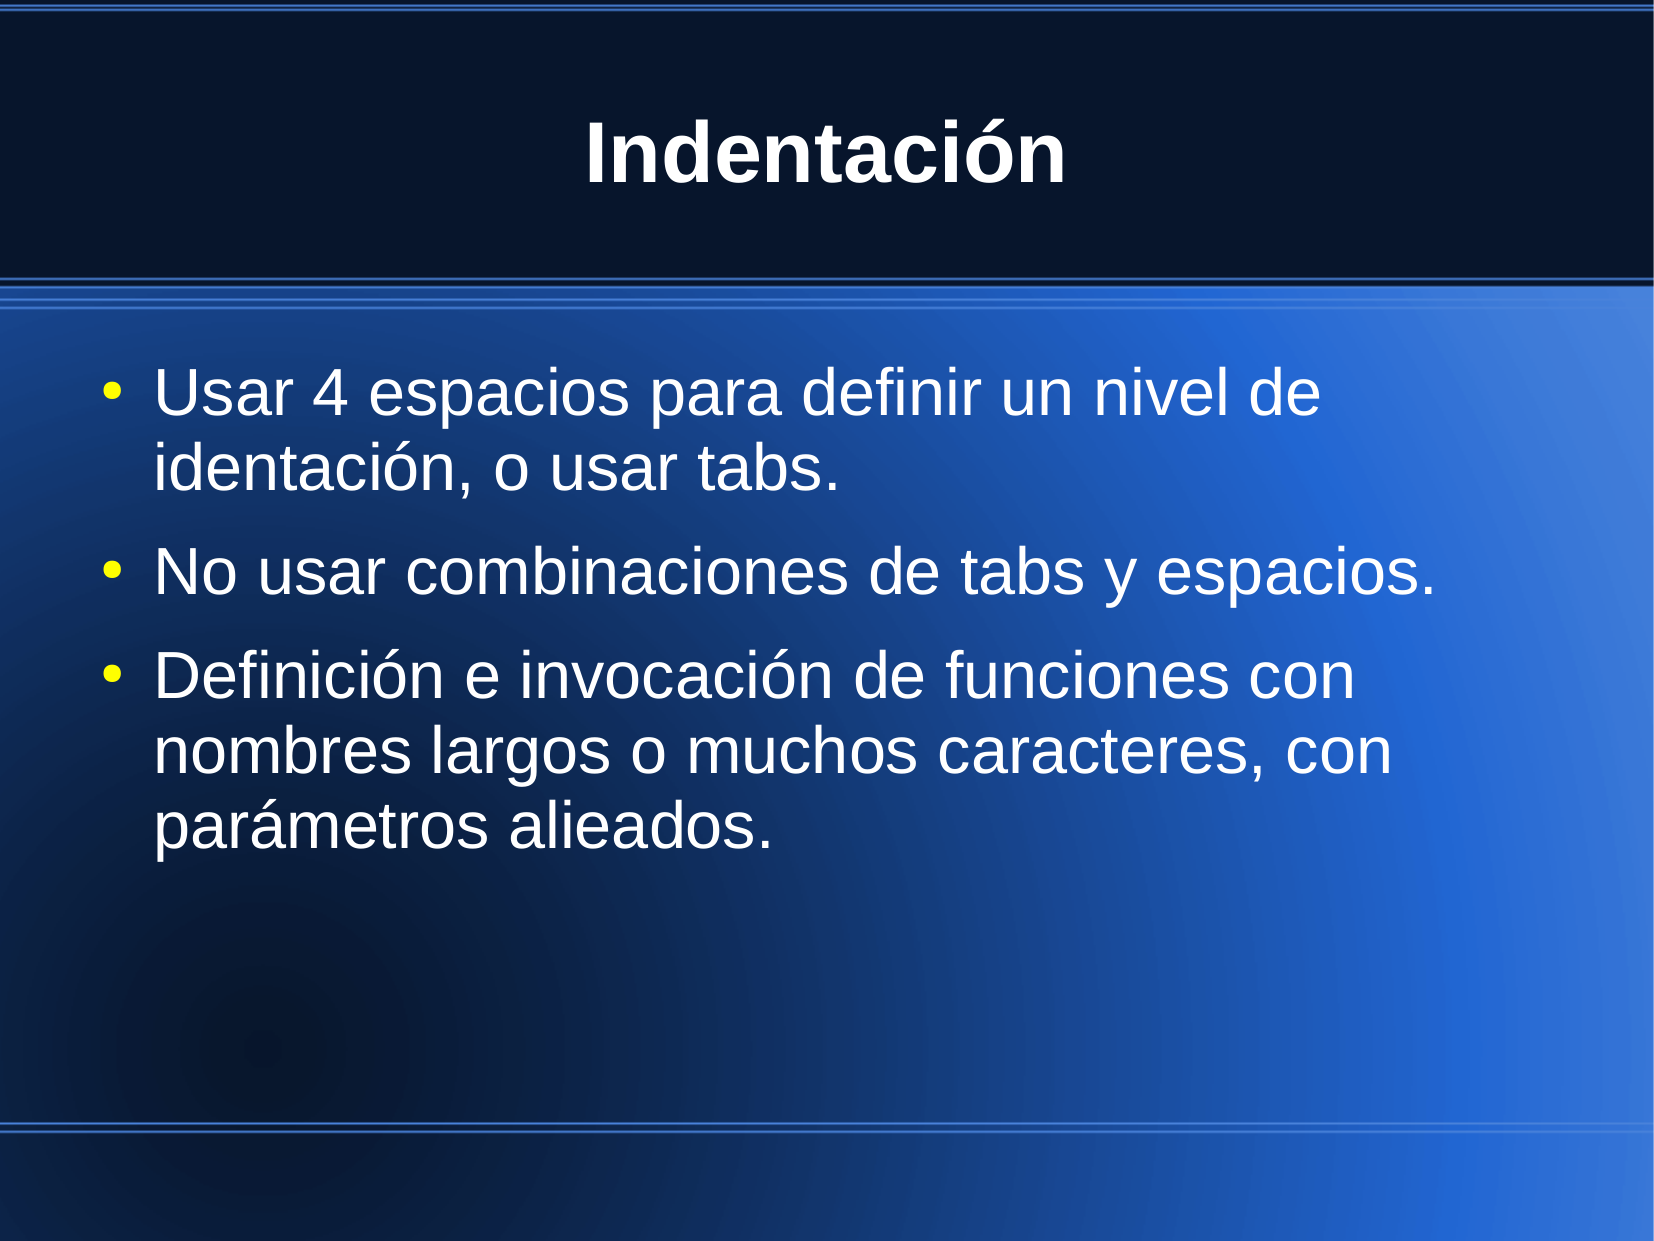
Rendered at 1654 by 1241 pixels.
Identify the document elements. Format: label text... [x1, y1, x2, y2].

list Usar 4 espacios para definir un nivel de identación, o usar tabs. No usar combinaciones de tabs y espacios. Definición e invocación de funciones con nombres largos o muchos caracteres, con parámetros alieados. [82, 355, 1571, 1075]
picture [0, 0, 1654, 1241]
title Indentación [82, 49, 1571, 257]
